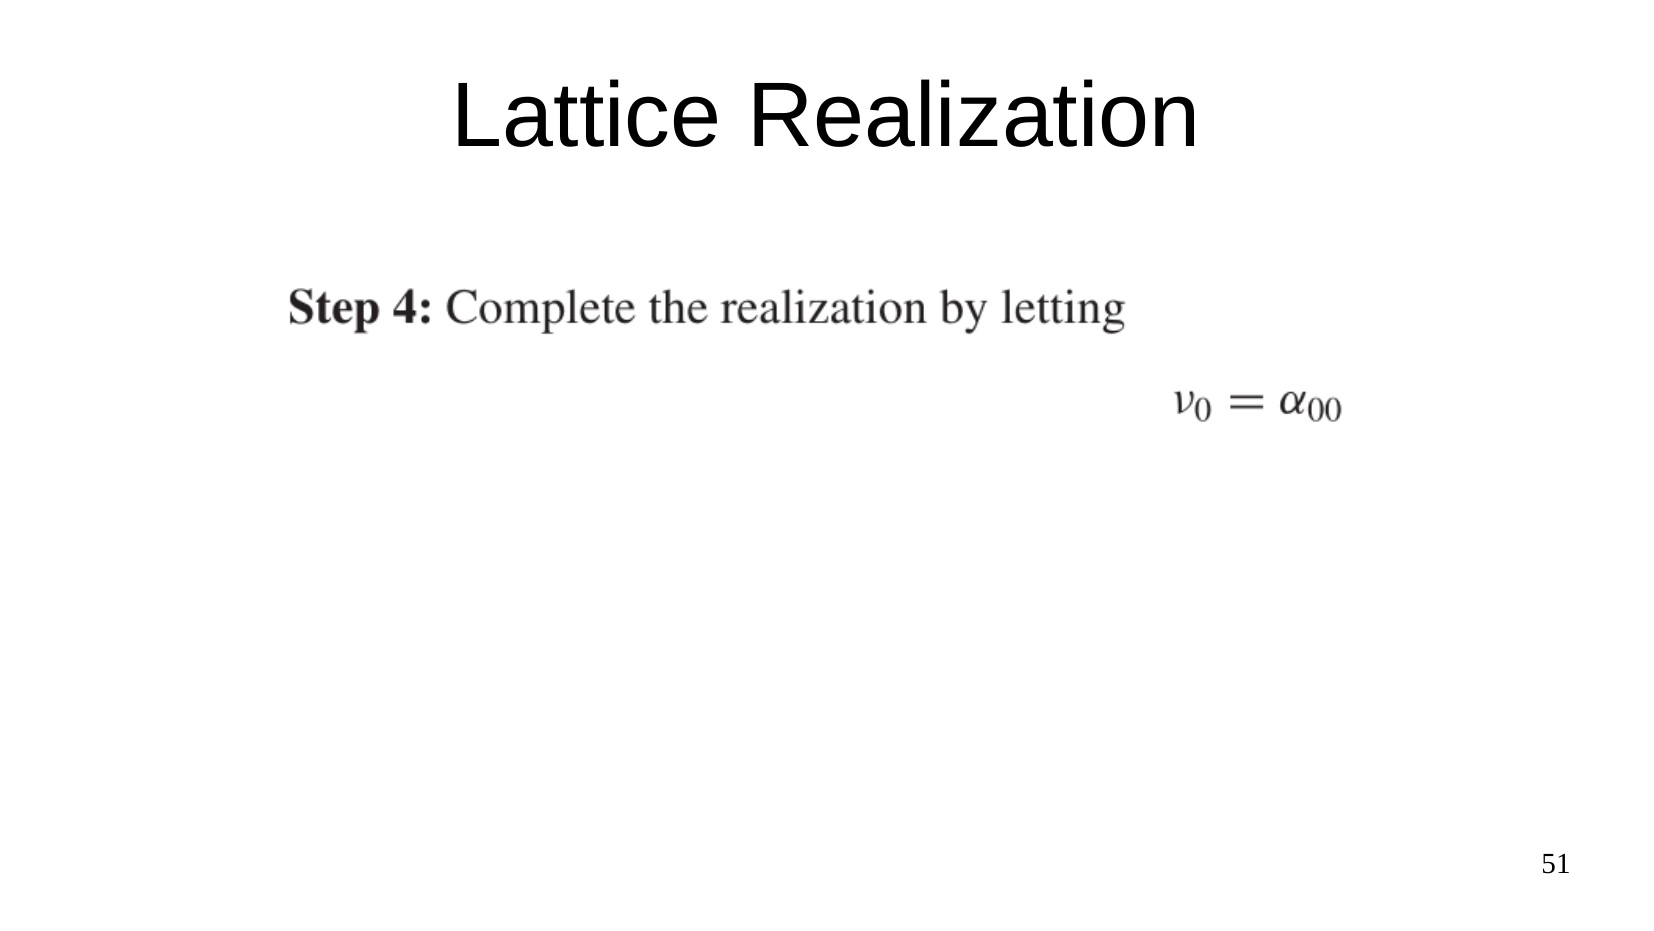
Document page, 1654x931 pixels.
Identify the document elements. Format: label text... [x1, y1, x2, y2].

title Lattice Realization [82, 37, 1571, 193]
picture [267, 262, 1387, 447]
